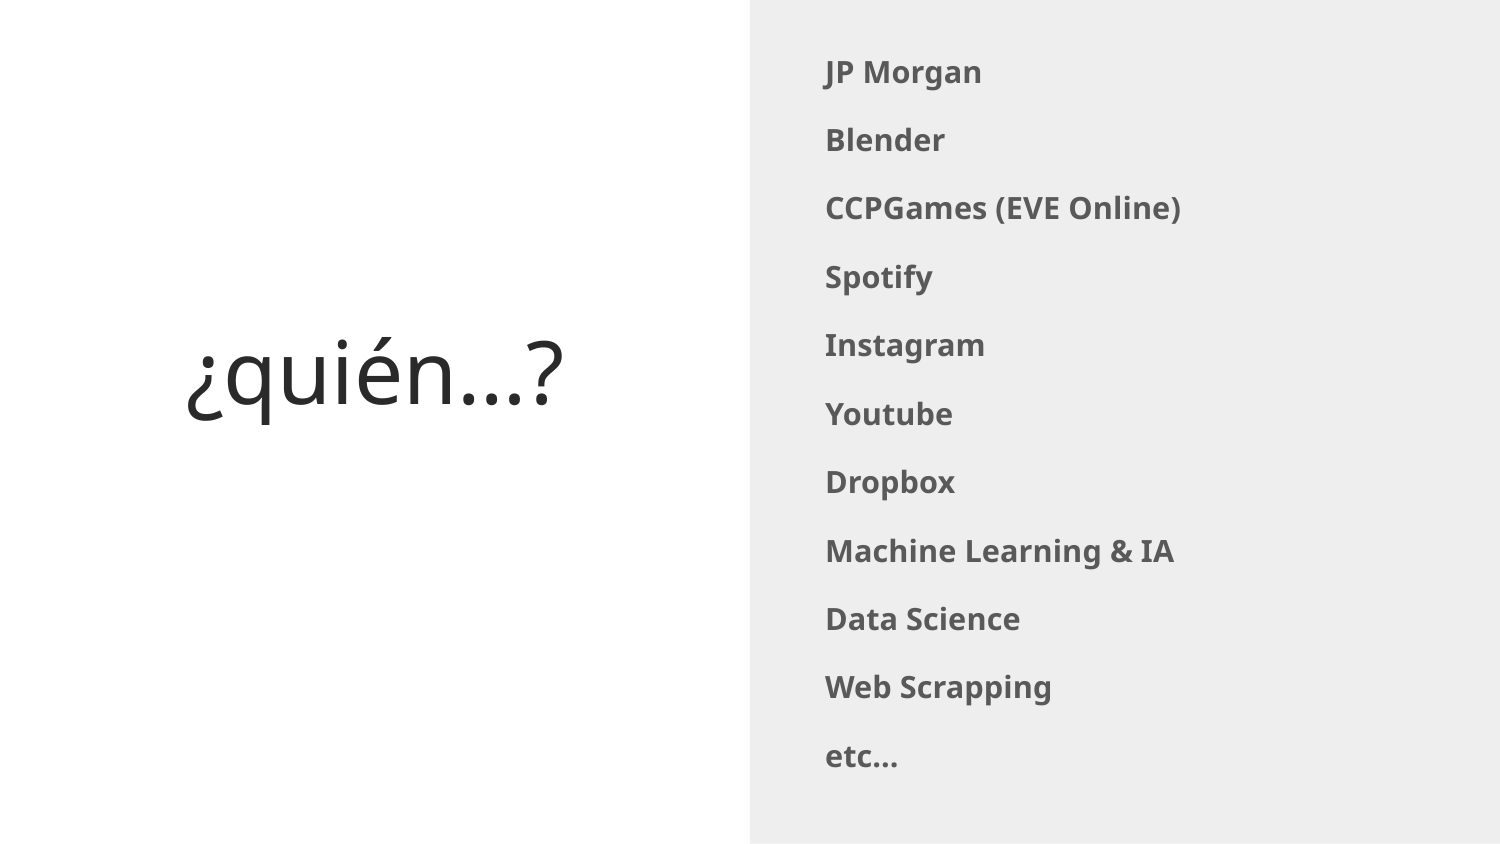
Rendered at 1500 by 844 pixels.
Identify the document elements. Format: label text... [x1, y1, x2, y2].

list JP Morgan Blender CCPGames (EVE Online) Spotify Instagram Youtube Dropbox Machine Learning & IA Data Science Web Scrapping etc… [810, 28, 1440, 793]
title ¿quién…? [43, 202, 708, 446]
